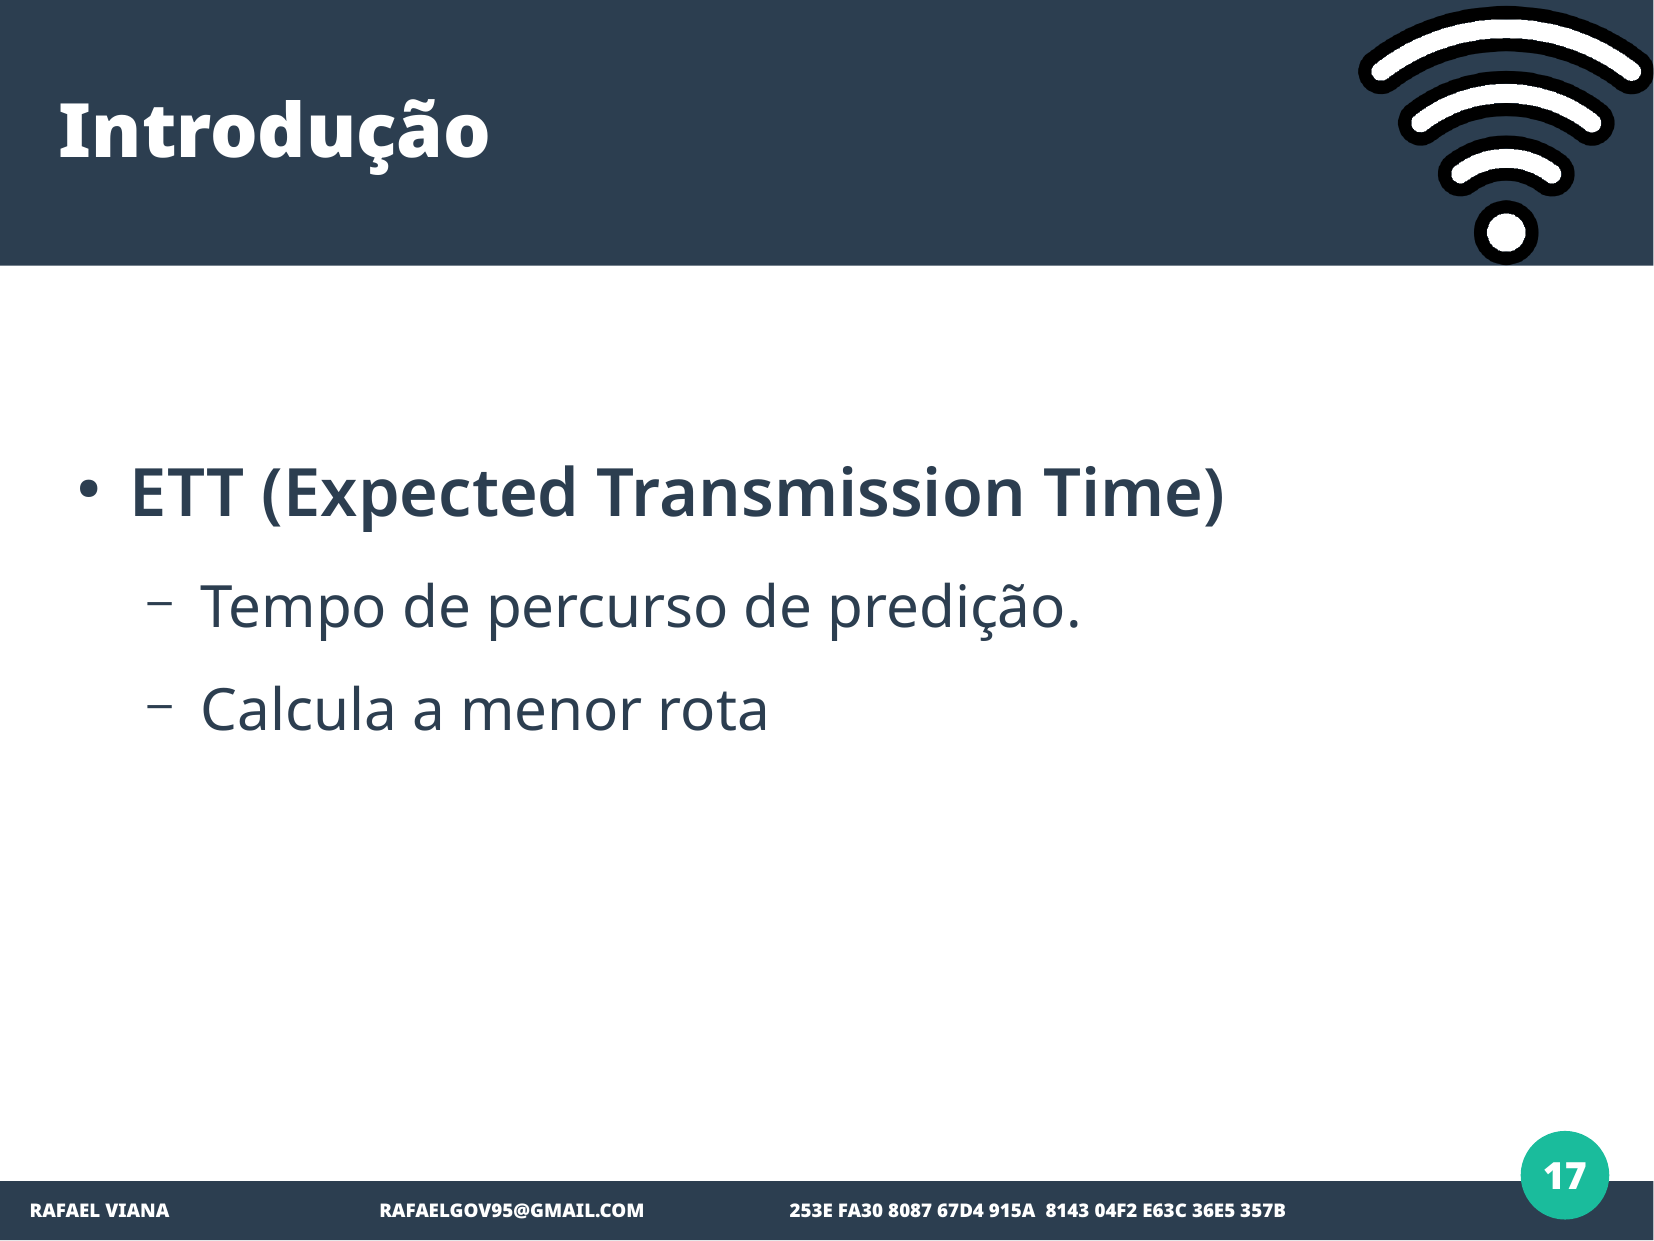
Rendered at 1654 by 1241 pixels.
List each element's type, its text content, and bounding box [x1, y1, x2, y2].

list ETT (Expected Transmission Time) Tempo de percurso de predição. Calcula a menor rota [59, 324, 1595, 1152]
text_box RAFAEL VIANA RAFAELGOV95@GMAIL.COM 253E FA30 8087 67D4 915A 8143 04F2 E63C 36E5 357B [29, 1181, 1654, 1241]
picture [1358, 0, 1654, 283]
title Introdução [59, 49, 1358, 207]
